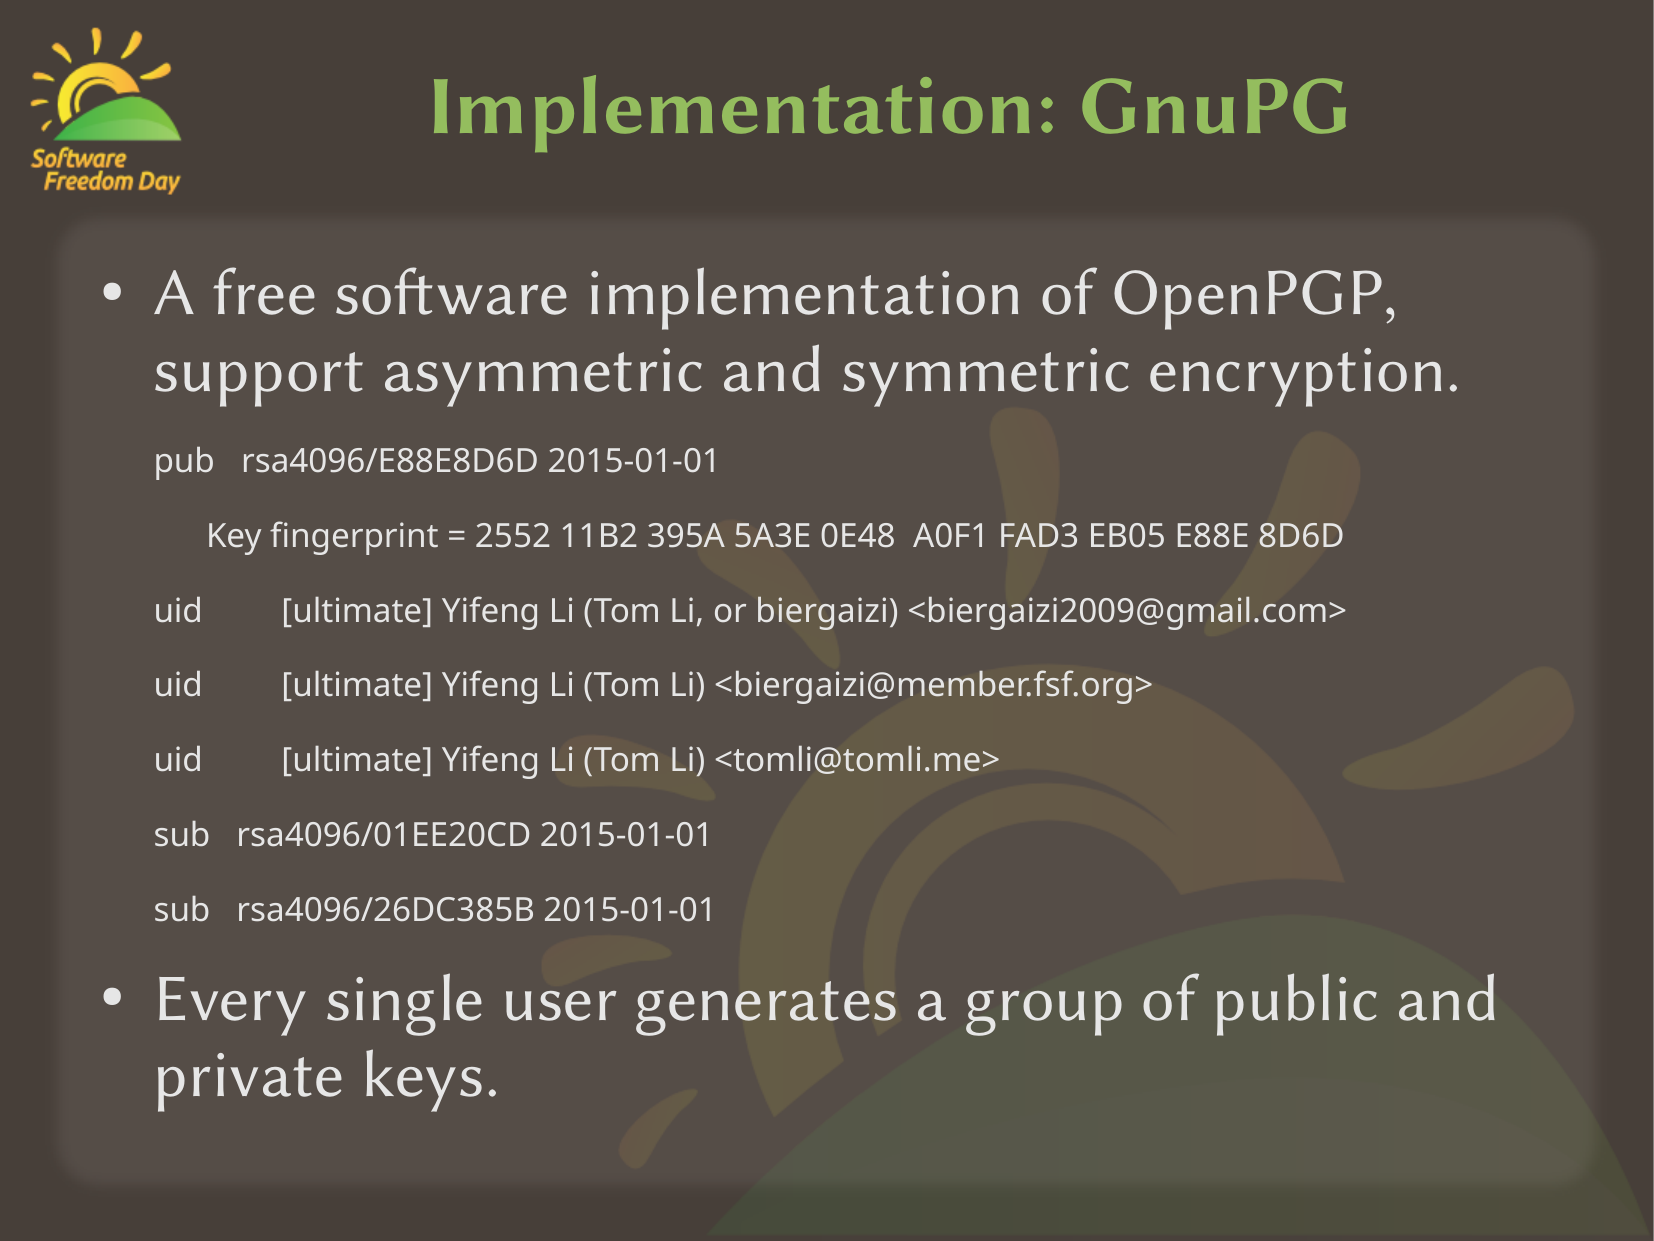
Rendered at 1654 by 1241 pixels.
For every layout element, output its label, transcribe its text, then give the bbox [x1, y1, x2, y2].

title Implementation: GnuPG [210, 9, 1571, 205]
picture [0, 0, 1654, 1241]
list A free software implementation of OpenPGP, support asymmetric and symmetric encryption. pub rsa4096/E88E8D6D 2015-01-01 Key fingerprint = 2552 11B2 395A 5A3E 0E48 A0F1 FAD3 EB05 E88E 8D6D uid [ultimate] Yifeng Li (Tom Li, or biergaizi) <biergaizi2009@gmail.com> uid [ultimate] Yifeng Li (Tom Li) <biergaizi@member.fsf.org> uid [ultimate] Yifeng Li (Tom Li) <tomli@tomli.me> sub rsa4096/01EE20CD 2015-01-01 sub rsa4096/26DC385B 2015-01-01 Every single user generates a group of public and private keys. [82, 255, 1571, 1141]
